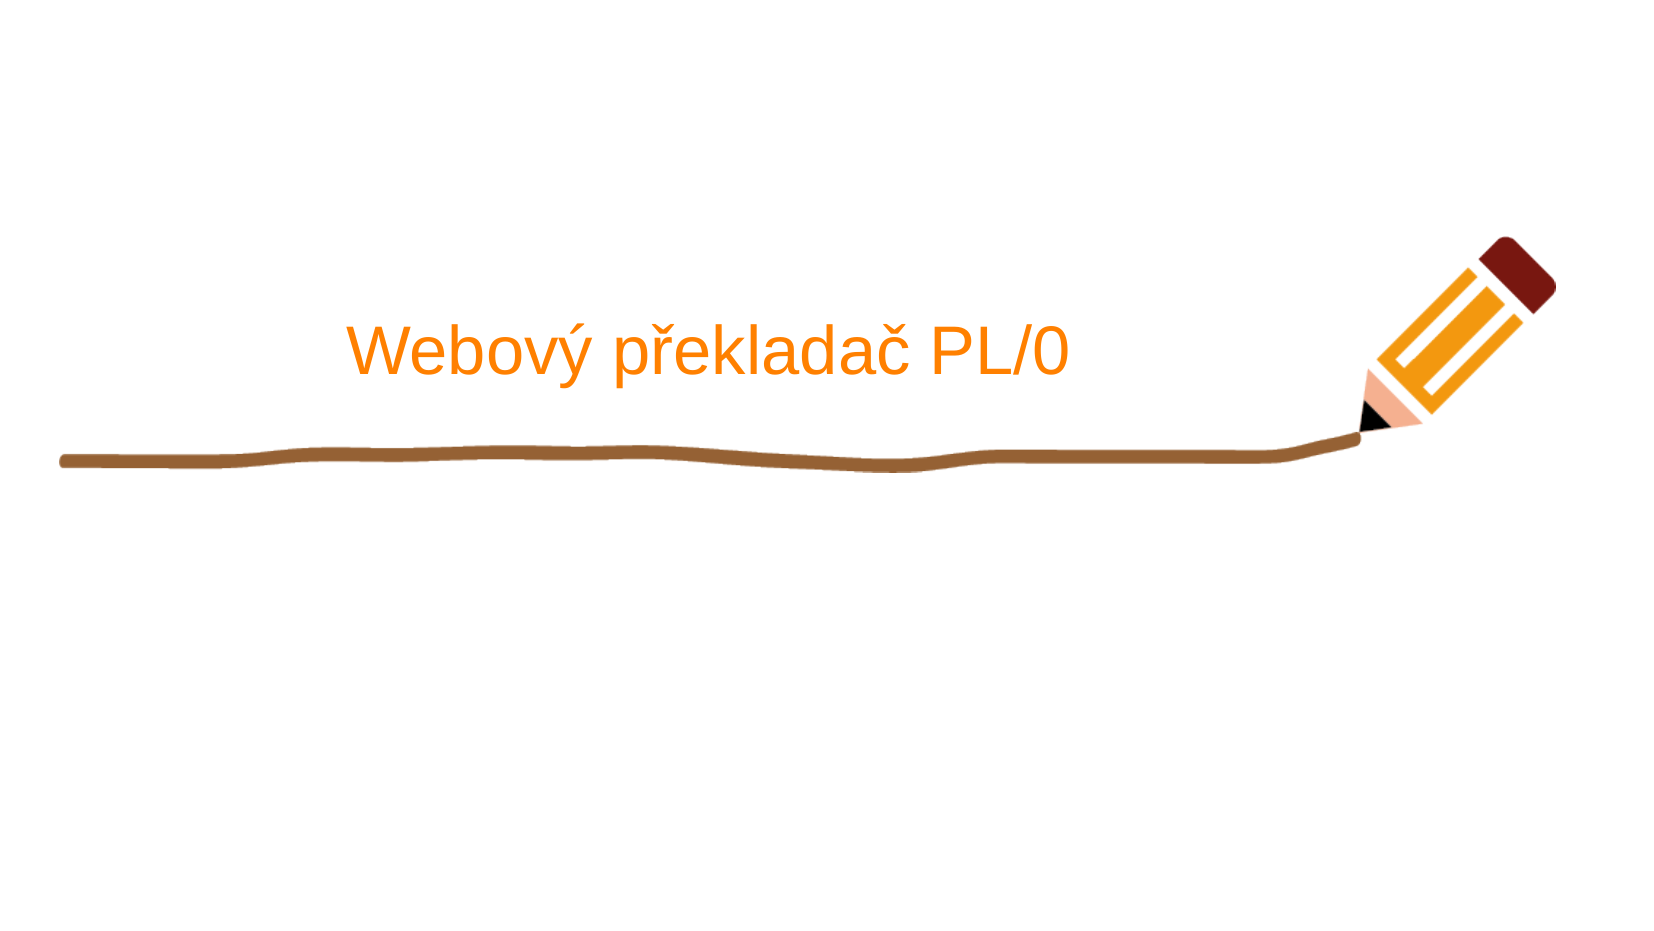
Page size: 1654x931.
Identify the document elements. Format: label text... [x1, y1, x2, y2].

title Webový překladač PL/0 [88, 305, 1329, 389]
